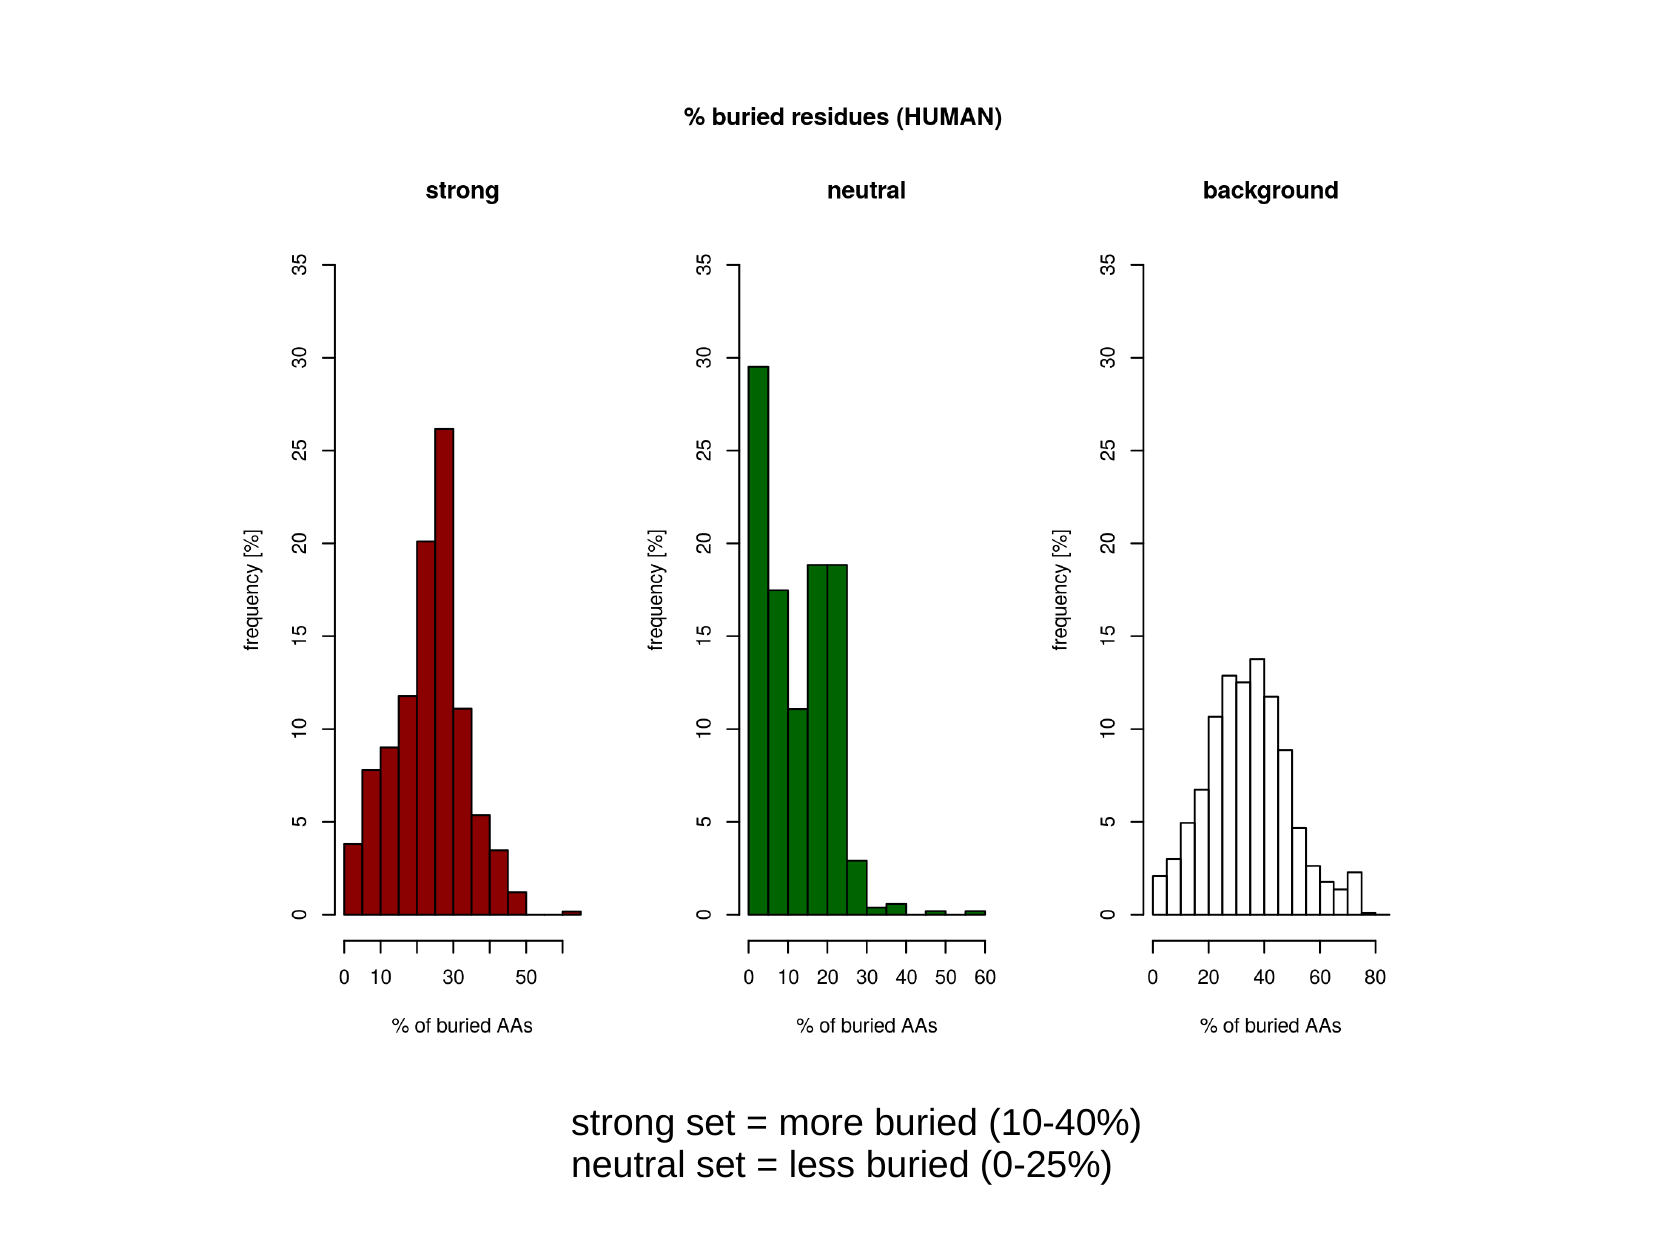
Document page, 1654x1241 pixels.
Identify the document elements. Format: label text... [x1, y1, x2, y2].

text_box strong set = more buried (10-40%) neutral set = less buried (0-25%) [556, 1094, 1205, 1193]
picture [236, 92, 1449, 1063]
